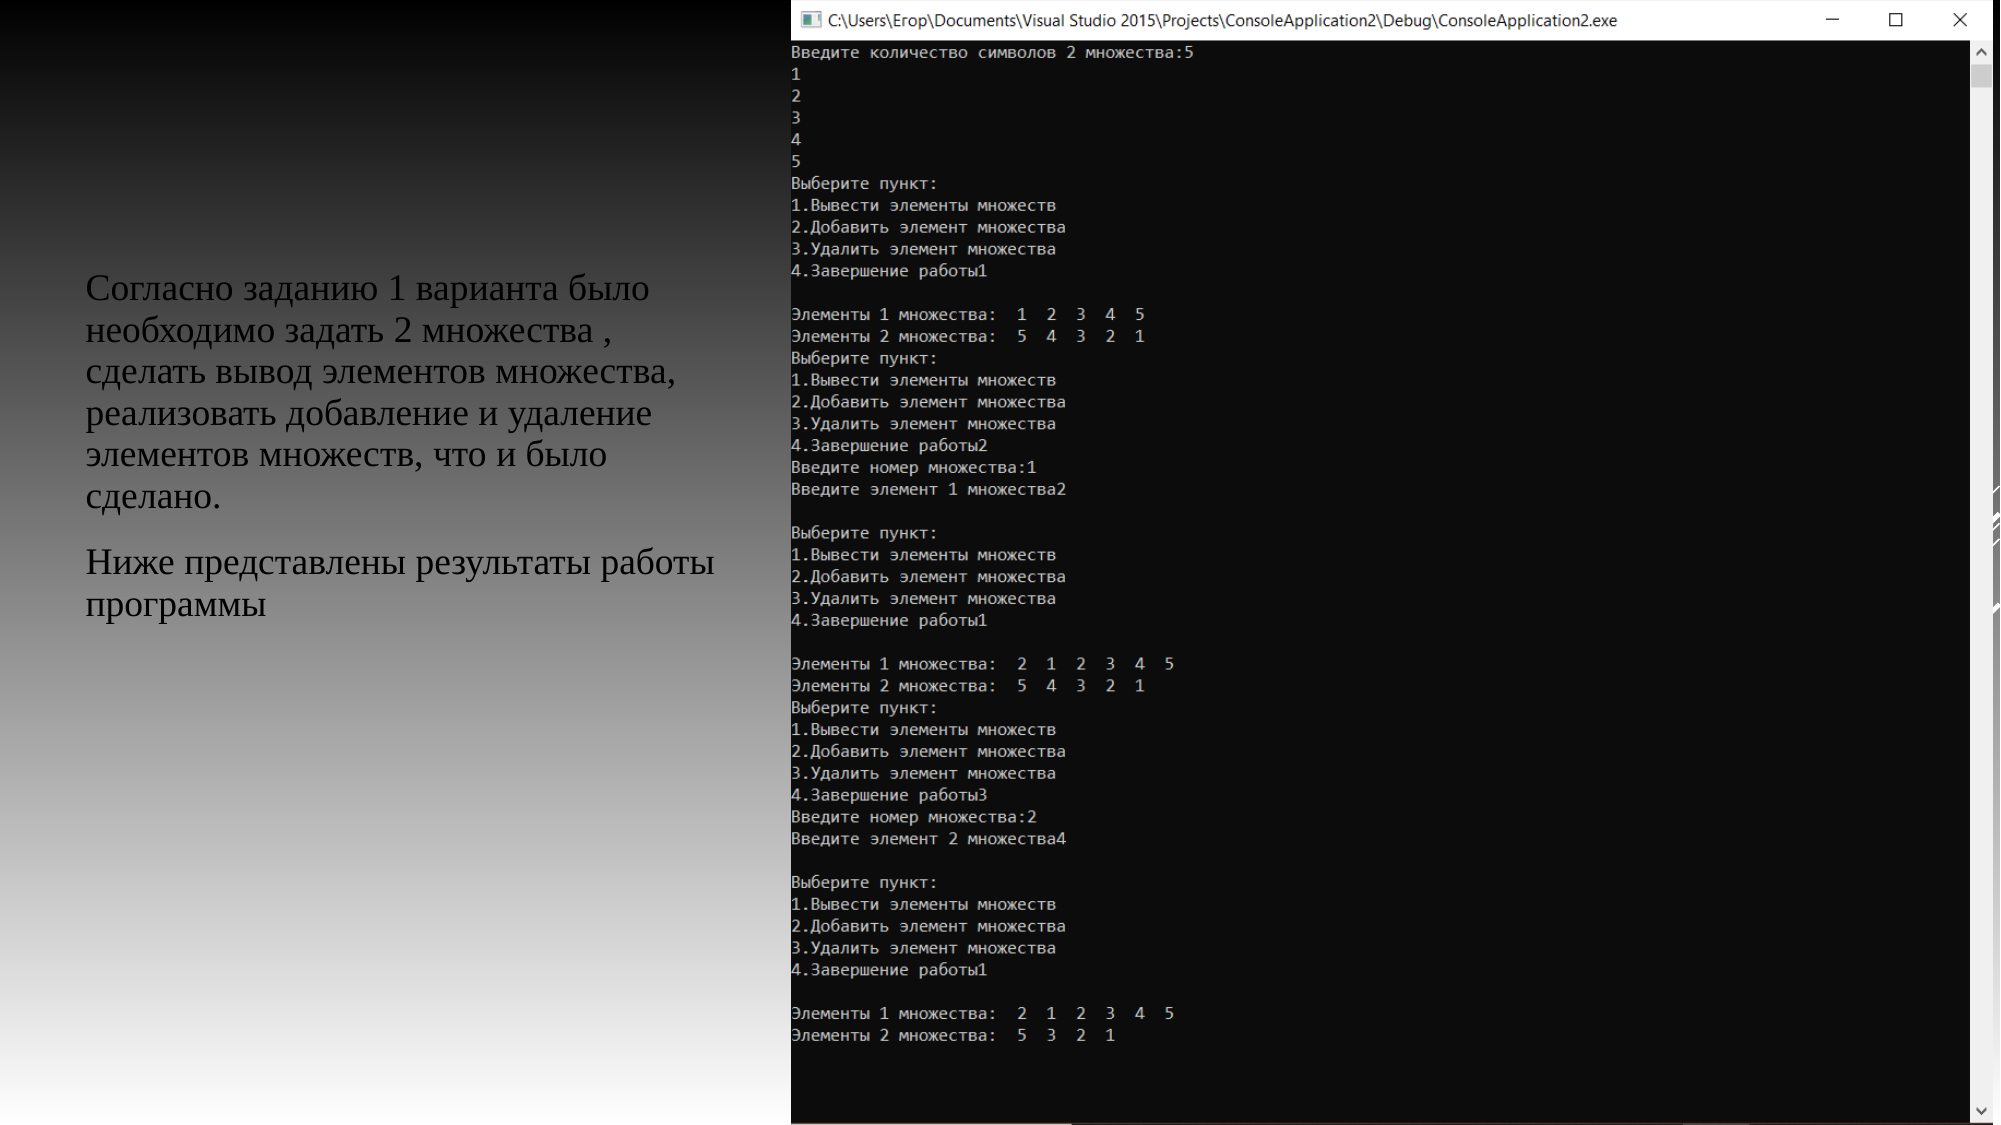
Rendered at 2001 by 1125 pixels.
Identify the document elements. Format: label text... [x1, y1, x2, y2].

picture [791, 0, 1993, 1125]
text_box Согласно заданию 1 варианта было необходимо задать 2 множества , сделать вывод элементов множества, реализовать добавление и удаление элементов множеств, что и было сделано. Ниже представлены результаты работы программы [70, 259, 745, 815]
